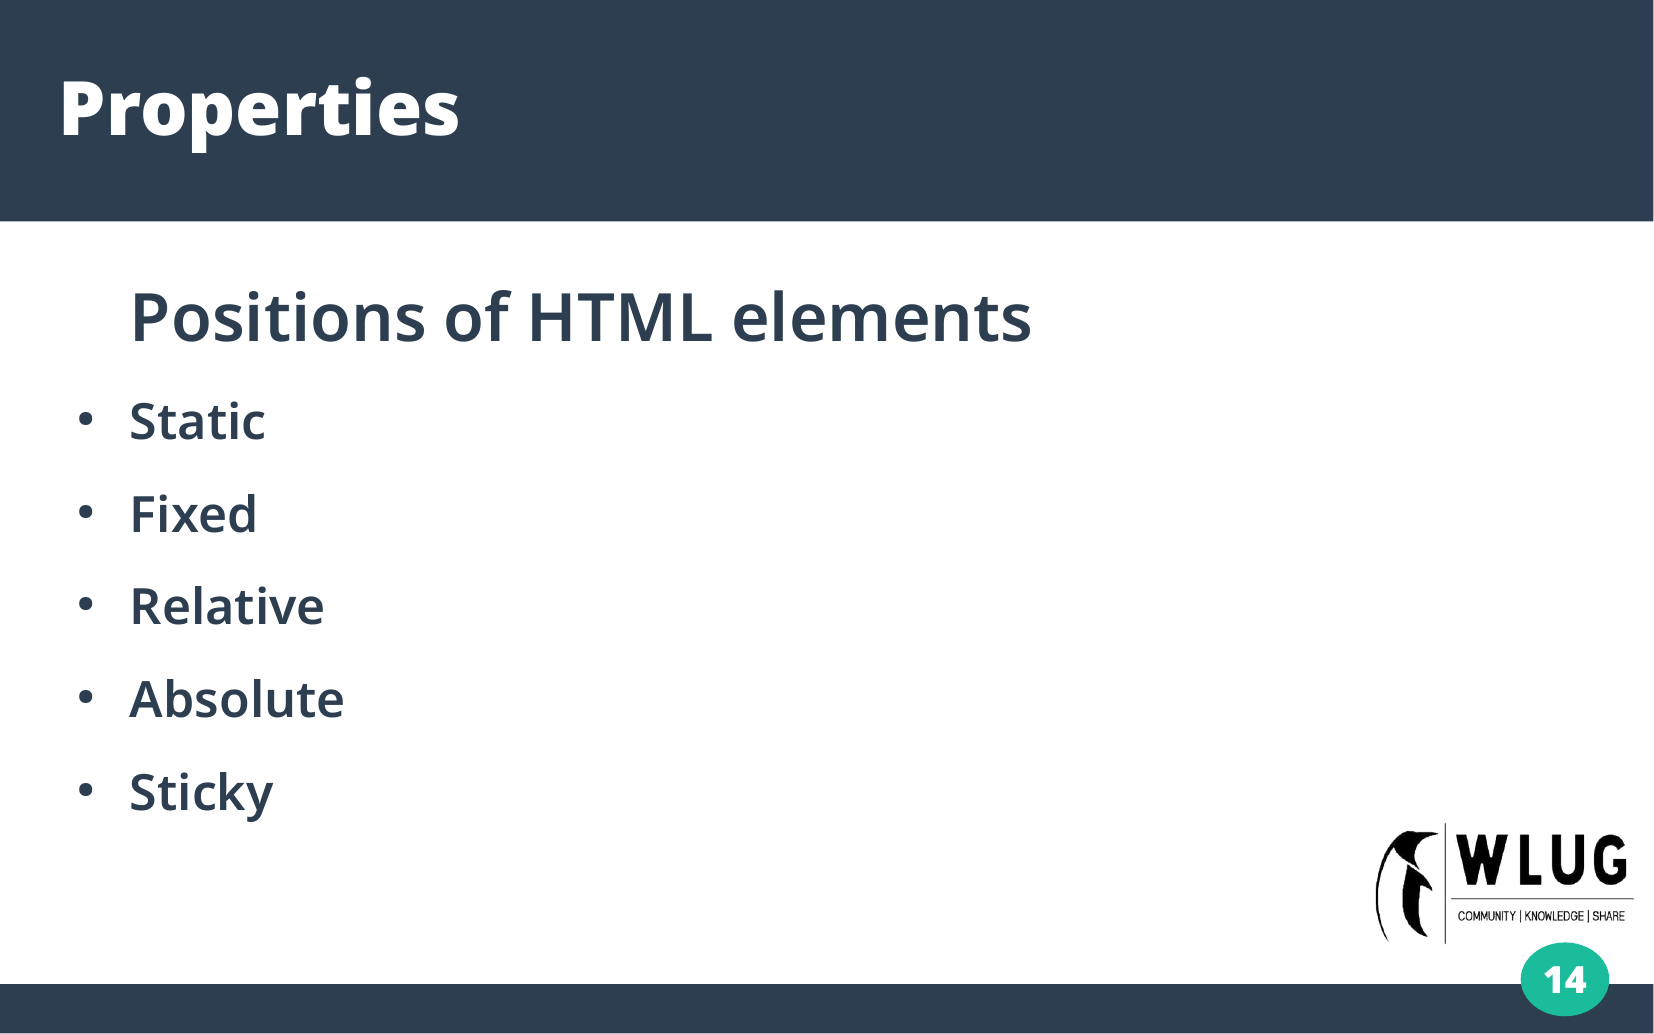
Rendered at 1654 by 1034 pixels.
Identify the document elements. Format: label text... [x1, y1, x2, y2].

title Properties [59, 41, 1595, 173]
list Positions of HTML elements Static Fixed Relative Absolute Sticky [59, 270, 1595, 960]
picture [1358, 814, 1643, 950]
